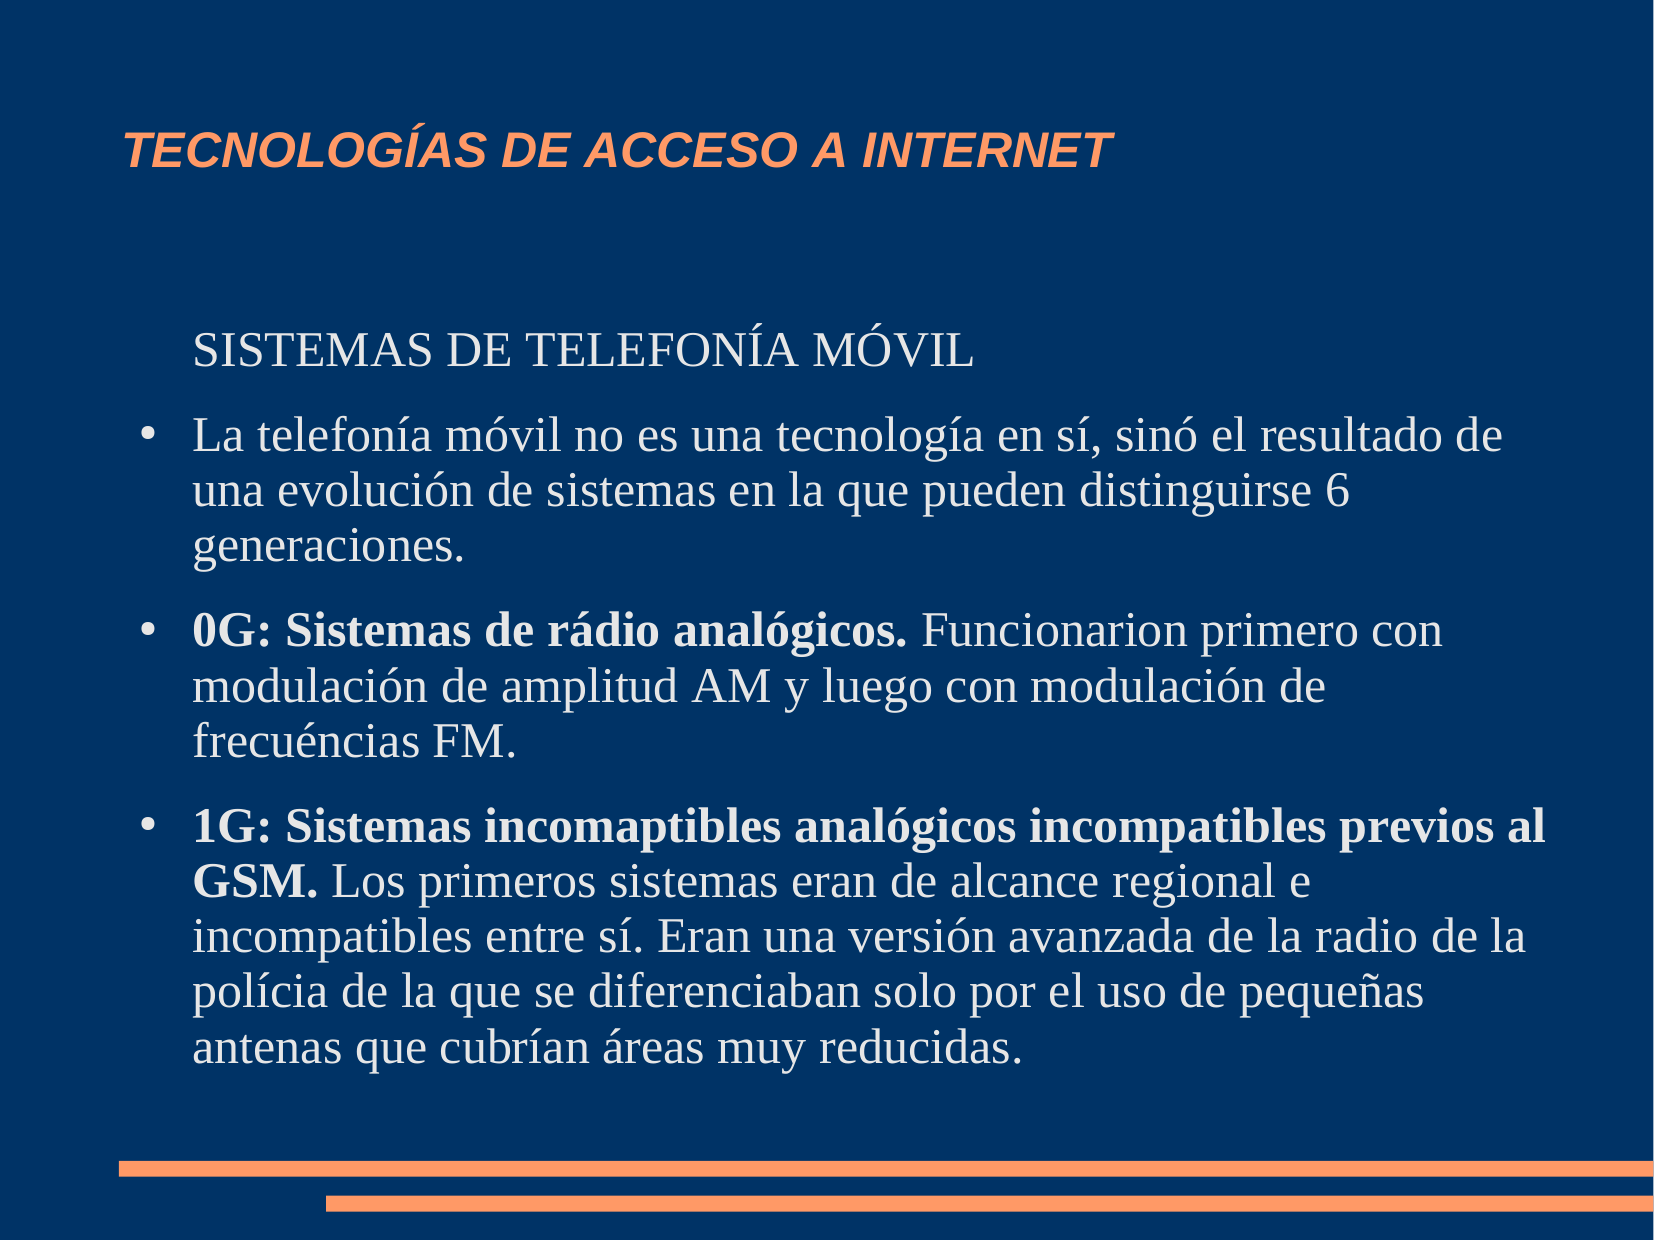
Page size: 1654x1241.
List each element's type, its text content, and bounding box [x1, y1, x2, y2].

title TECNOLOGÍAS DE ACCESO A INTERNET [121, 46, 1534, 254]
list SISTEMAS DE TELEFONÍA MÓVIL La telefonía móvil no es una tecnología en sí, sinó el resultado de una evolución de sistemas en la que pueden distinguirse 6 generaciones. 0G: Sistemas de rádio analógicos. Funcionarion primero con modulación de amplitud AM y luego con modulación de frecuéncias FM. 1G: Sistemas incomaptibles analógicos incompatibles previos al GSM. Los primeros sistemas eran de alcance regional e incompatibles entre sí. Eran una versión avanzada de la radio de la polícia de la que se diferenciaban solo por el uso de pequeñas antenas que cubrían áreas muy reducidas. [121, 322, 1561, 1132]
